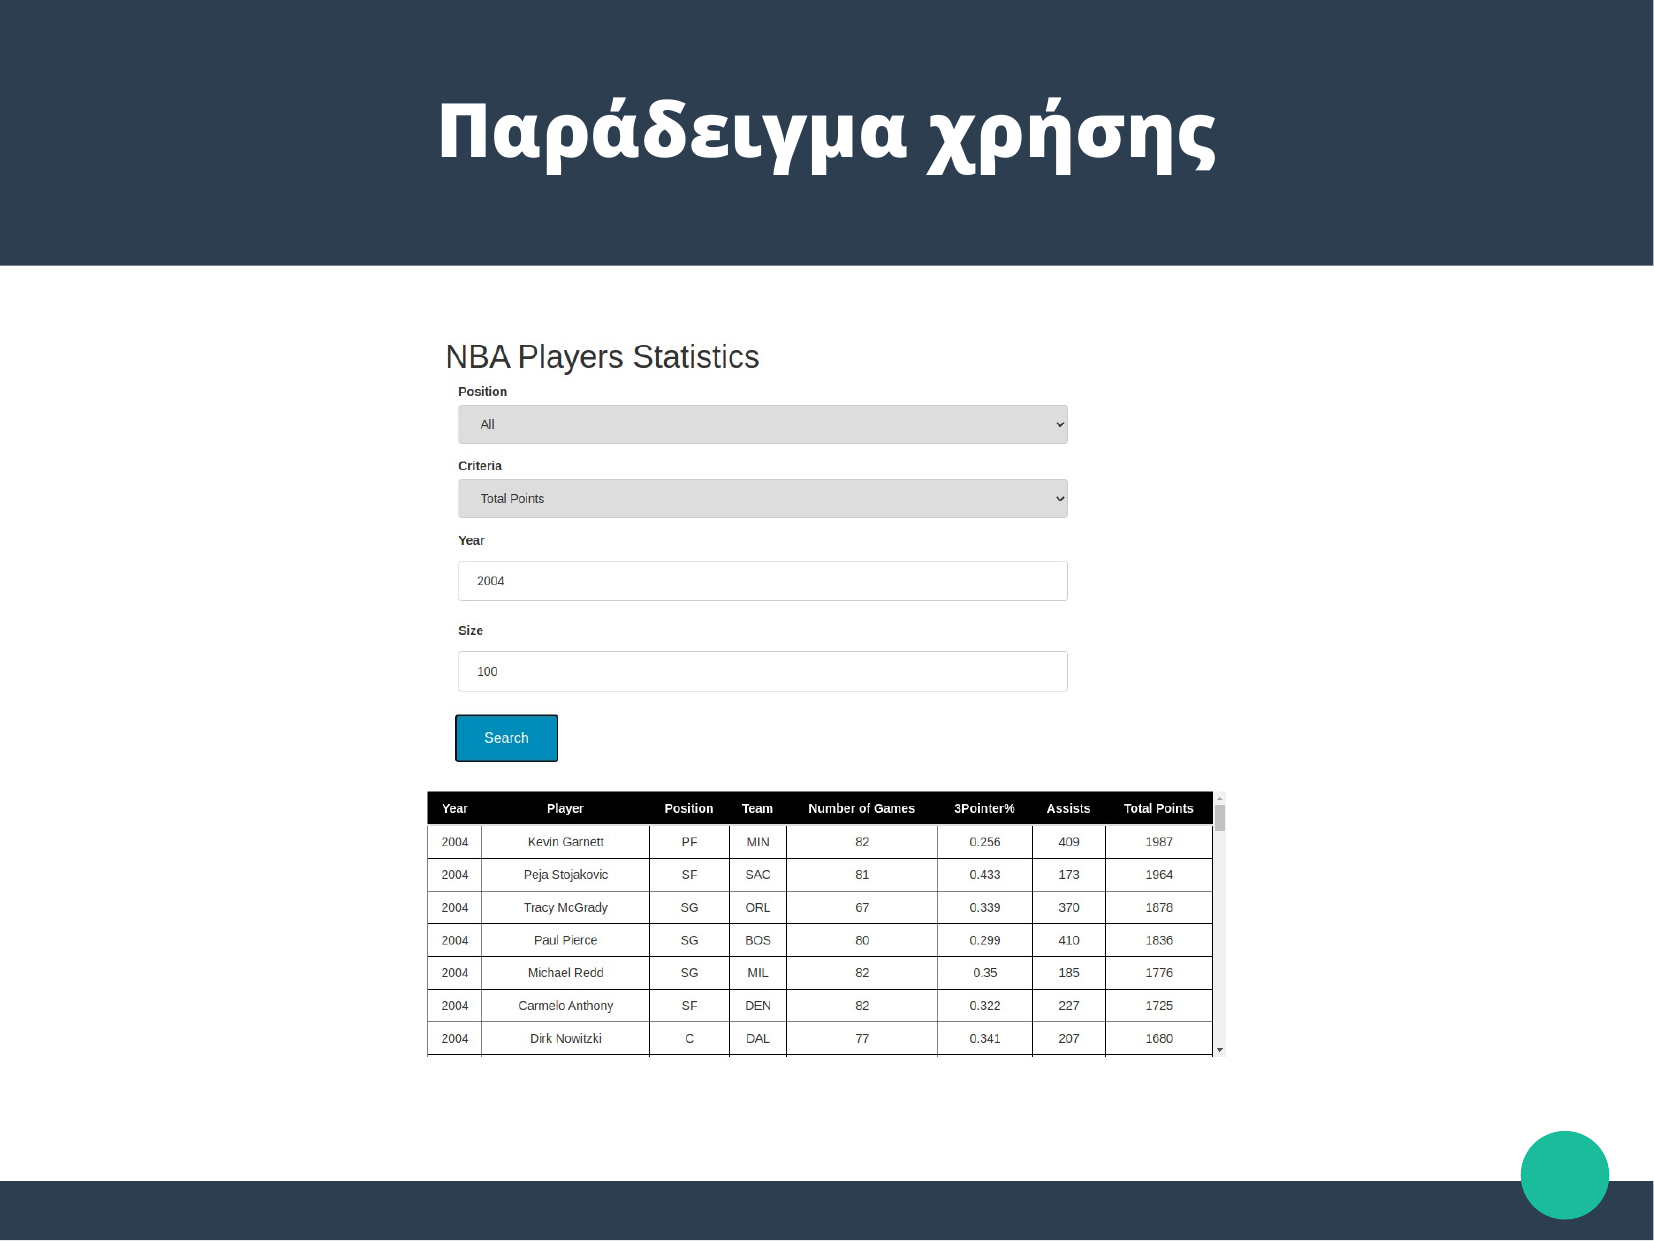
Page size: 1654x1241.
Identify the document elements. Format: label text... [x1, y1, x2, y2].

title Παράδειγμα χρήσης [59, 49, 1595, 207]
picture [390, 324, 1264, 1152]
